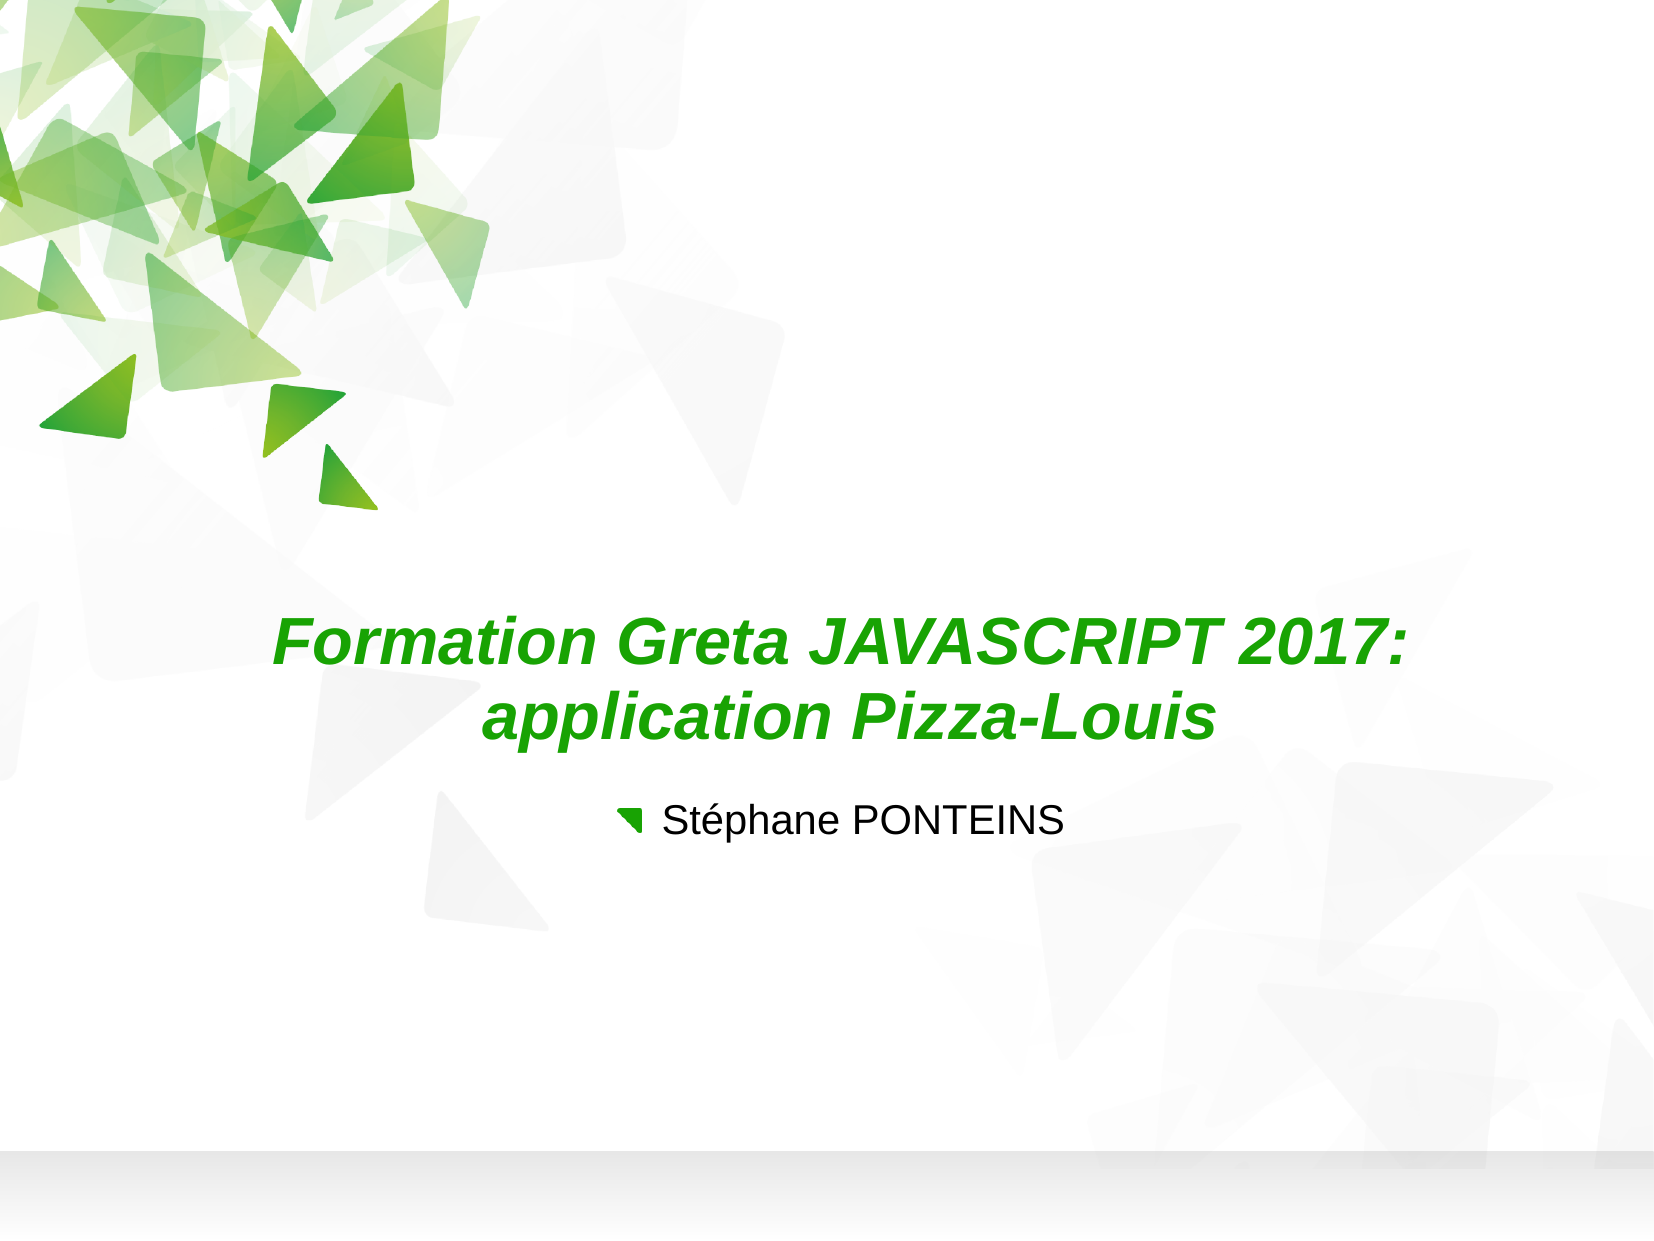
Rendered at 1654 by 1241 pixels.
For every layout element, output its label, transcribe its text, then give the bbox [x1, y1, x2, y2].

picture [915, 548, 1654, 1169]
title Formation Greta JAVASCRIPT 2017: application Pizza-Louis [206, 590, 1477, 768]
list Stéphane PONTEINS [206, 797, 1477, 1141]
picture [0, 0, 798, 948]
